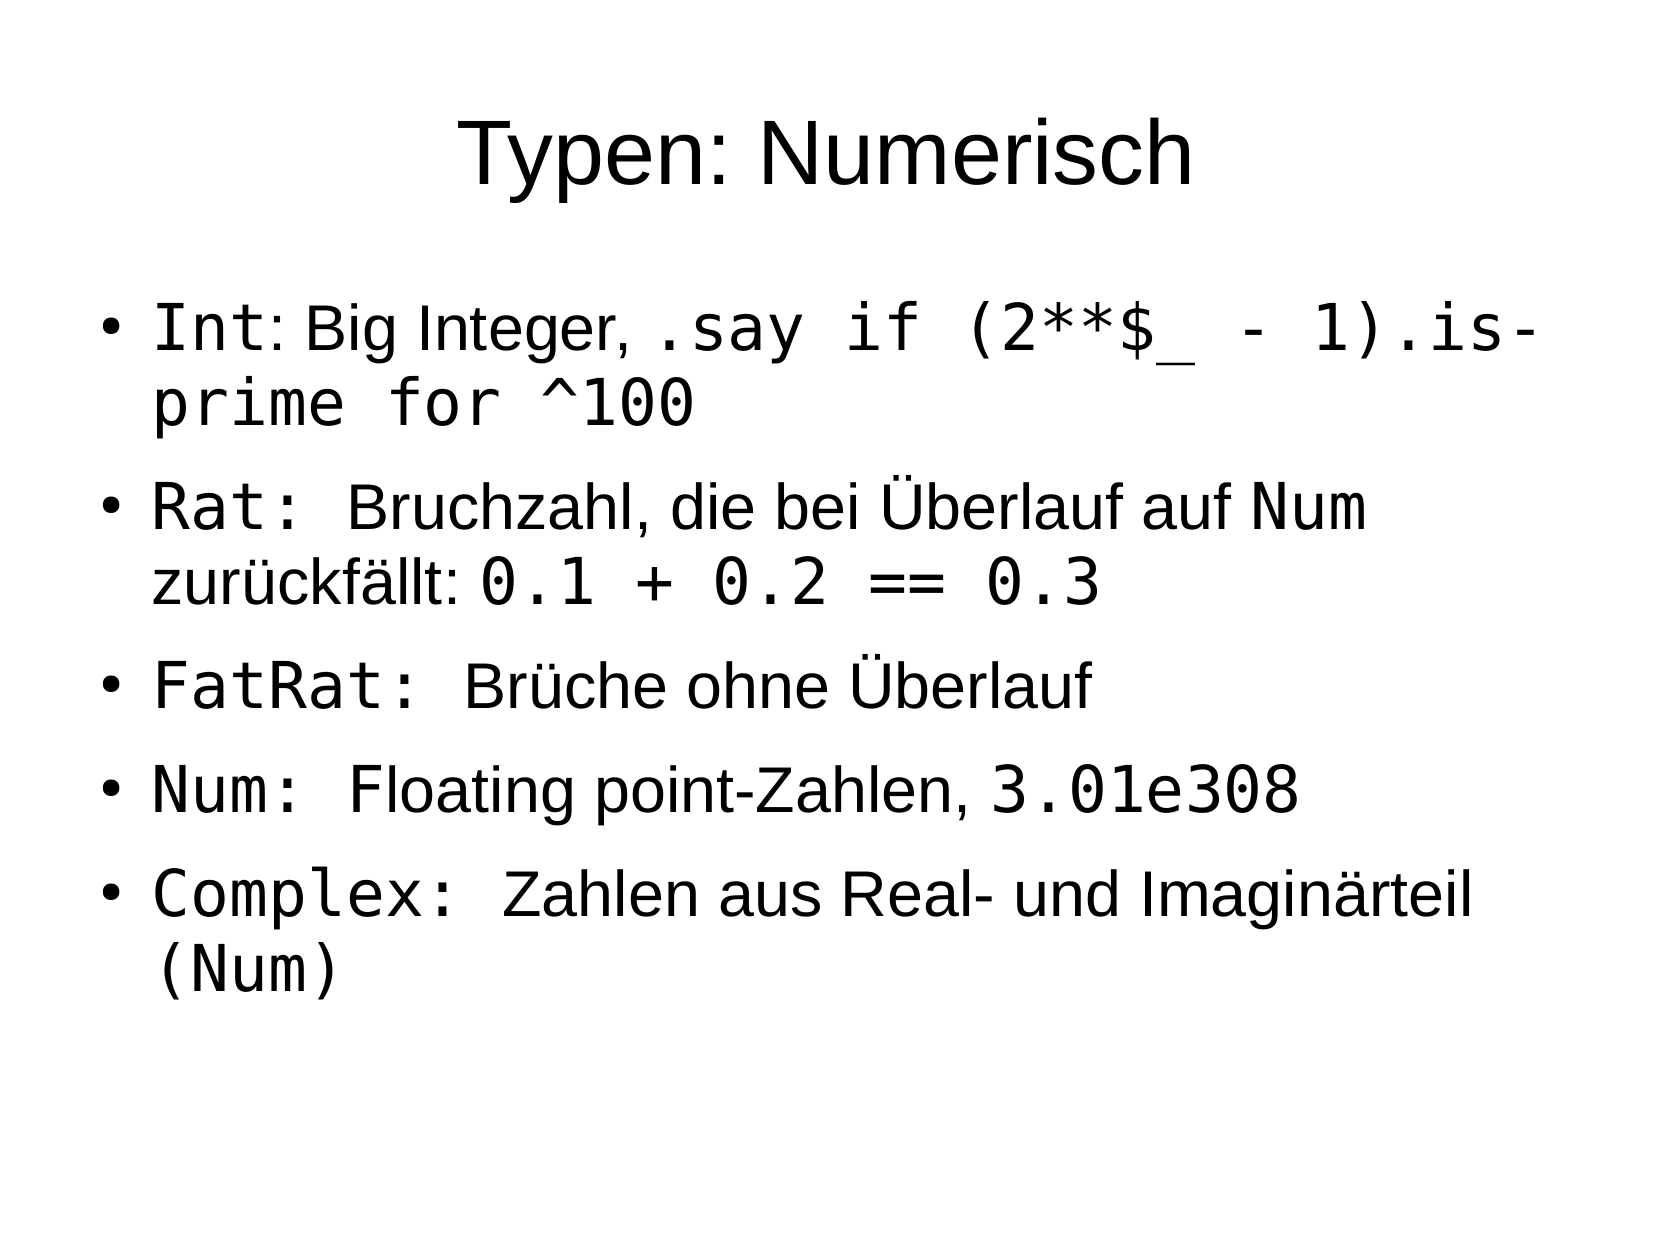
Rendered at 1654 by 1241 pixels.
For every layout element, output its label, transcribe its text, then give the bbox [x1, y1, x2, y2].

list Int: Big Integer, .say if (2**$_ - 1).is-prime for ^100 Rat: Bruchzahl, die bei Überlauf auf Num zurückfällt: 0.1 + 0.2 == 0.3 FatRat: Brüche ohne Überlauf Num: Floating point-Zahlen, 3.01e308 Complex: Zahlen aus Real- und Imaginärteil (Num) [82, 290, 1571, 1010]
title Typen: Numerisch [82, 49, 1571, 257]
